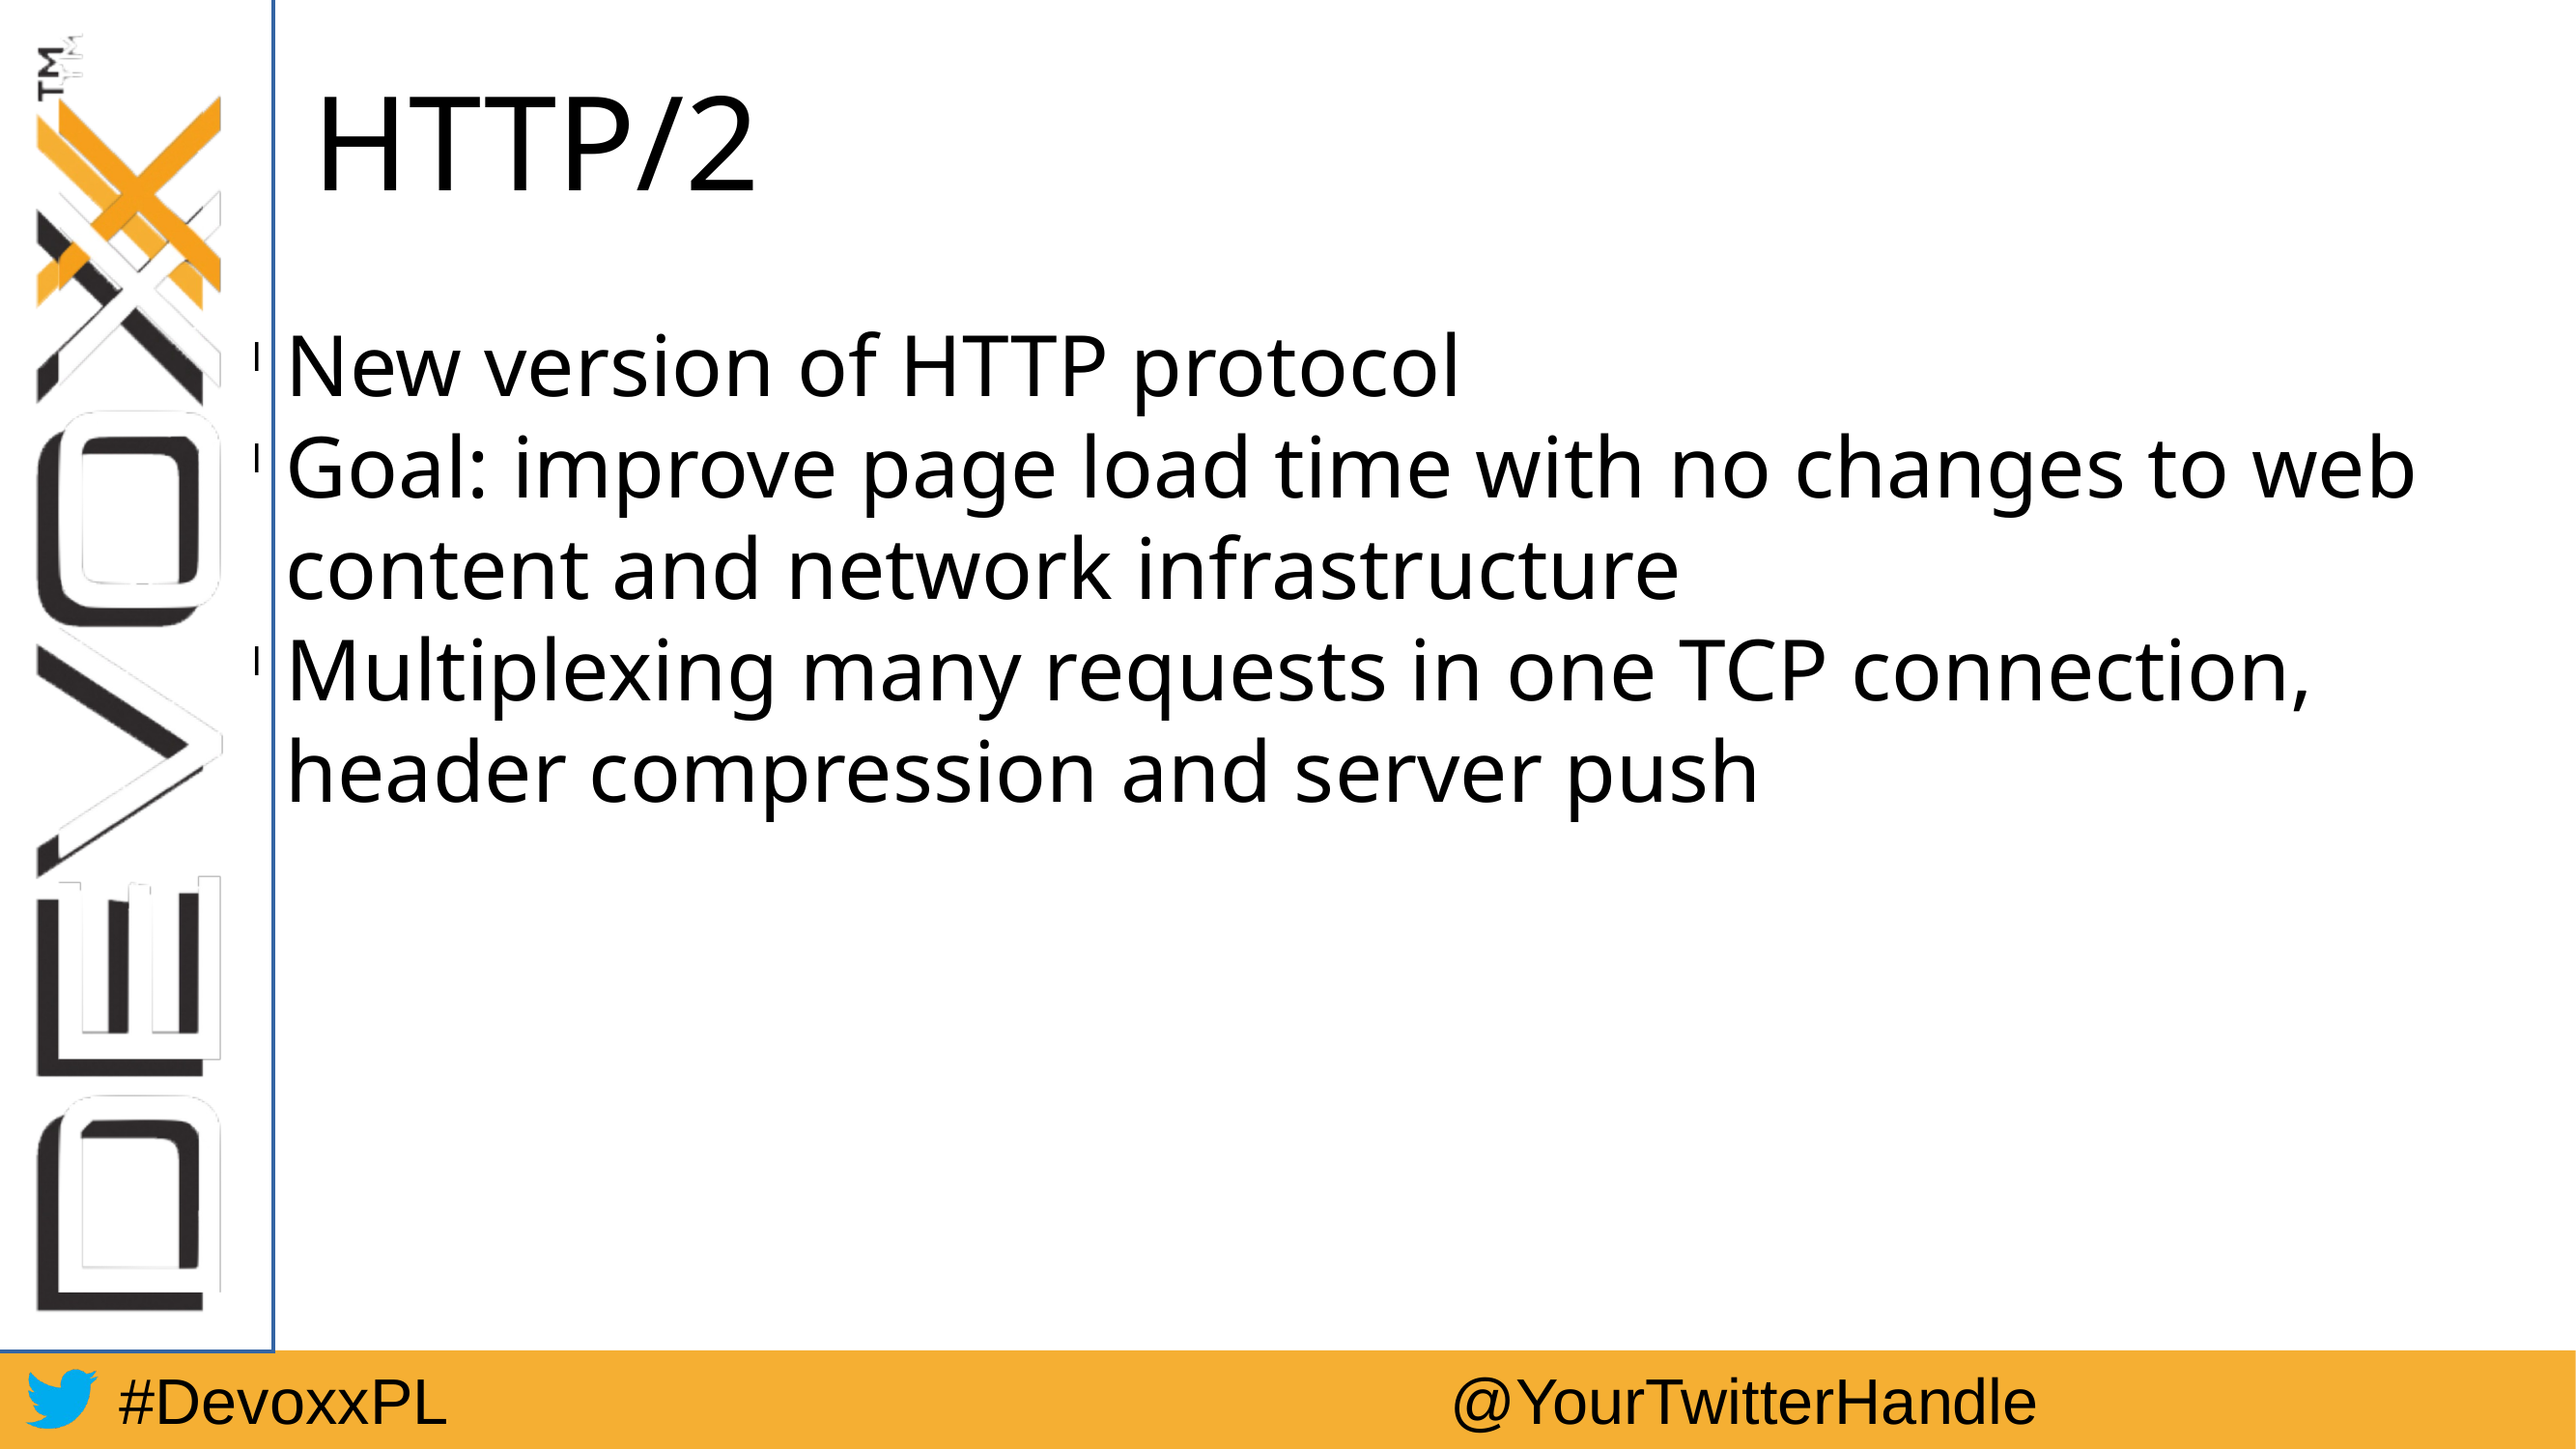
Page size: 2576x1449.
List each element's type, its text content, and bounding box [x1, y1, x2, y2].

picture [60, 34, 223, 1292]
text_box HTTP/2 [312, 19, 2522, 258]
text_box New version of HTTP protocol Goal: improve page load time with no changes to web content and network infrastructure Multiplexing many requests in one TCP connection, header compression and server push [251, 311, 2526, 1332]
picture [0, 1353, 123, 1449]
picture [0, 39, 220, 1350]
